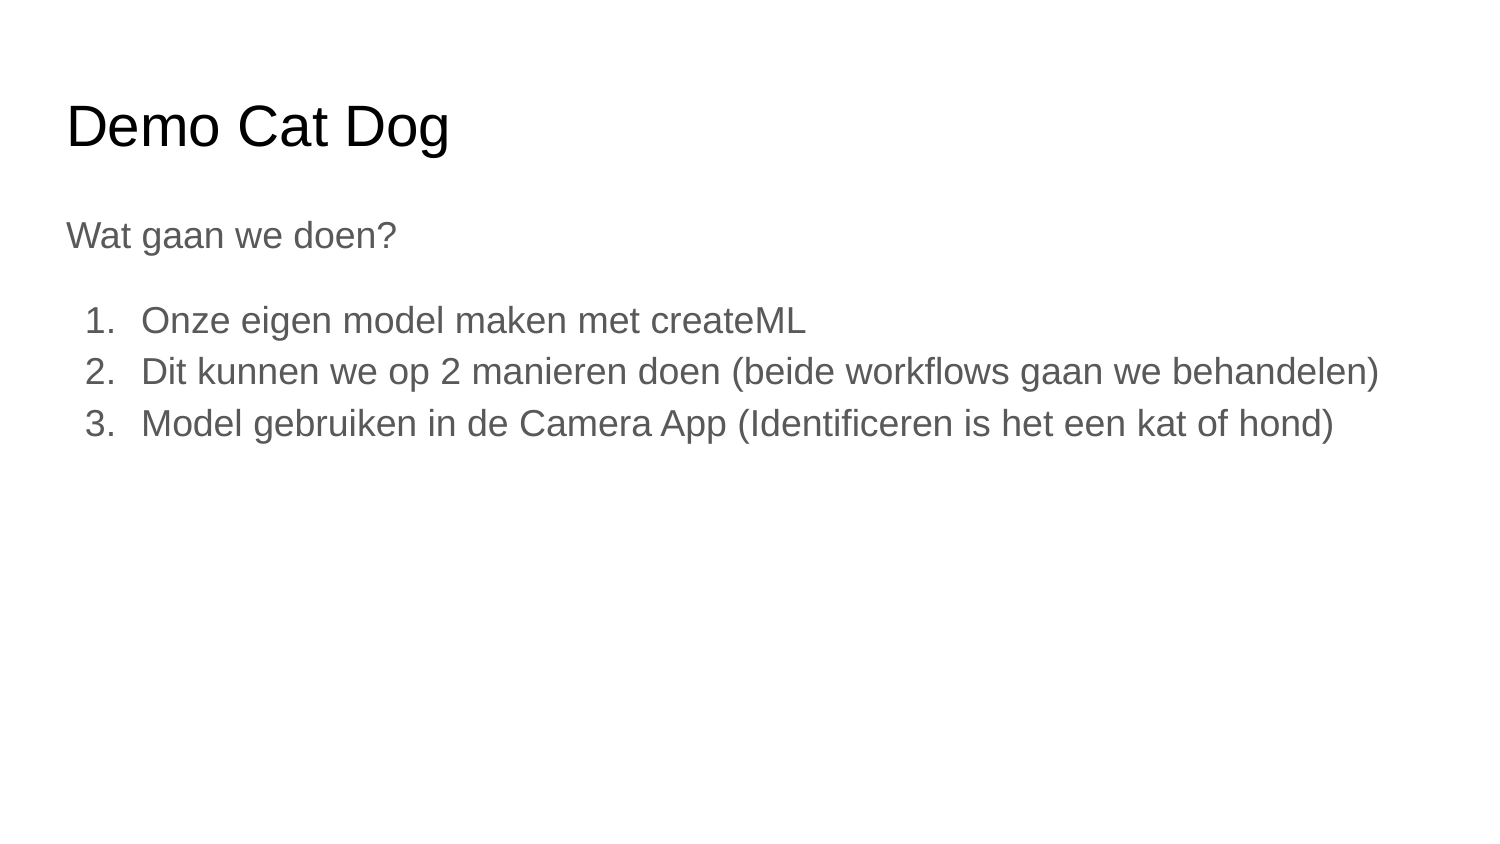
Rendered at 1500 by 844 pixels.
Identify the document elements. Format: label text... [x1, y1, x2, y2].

list Wat gaan we doen? Onze eigen model maken met createML Dit kunnen we op 2 manieren doen (beide workflows gaan we behandelen) Model gebruiken in de Camera App (Identificeren is het een kat of hond) [51, 189, 1449, 750]
title Demo Cat Dog [51, 72, 1449, 167]
